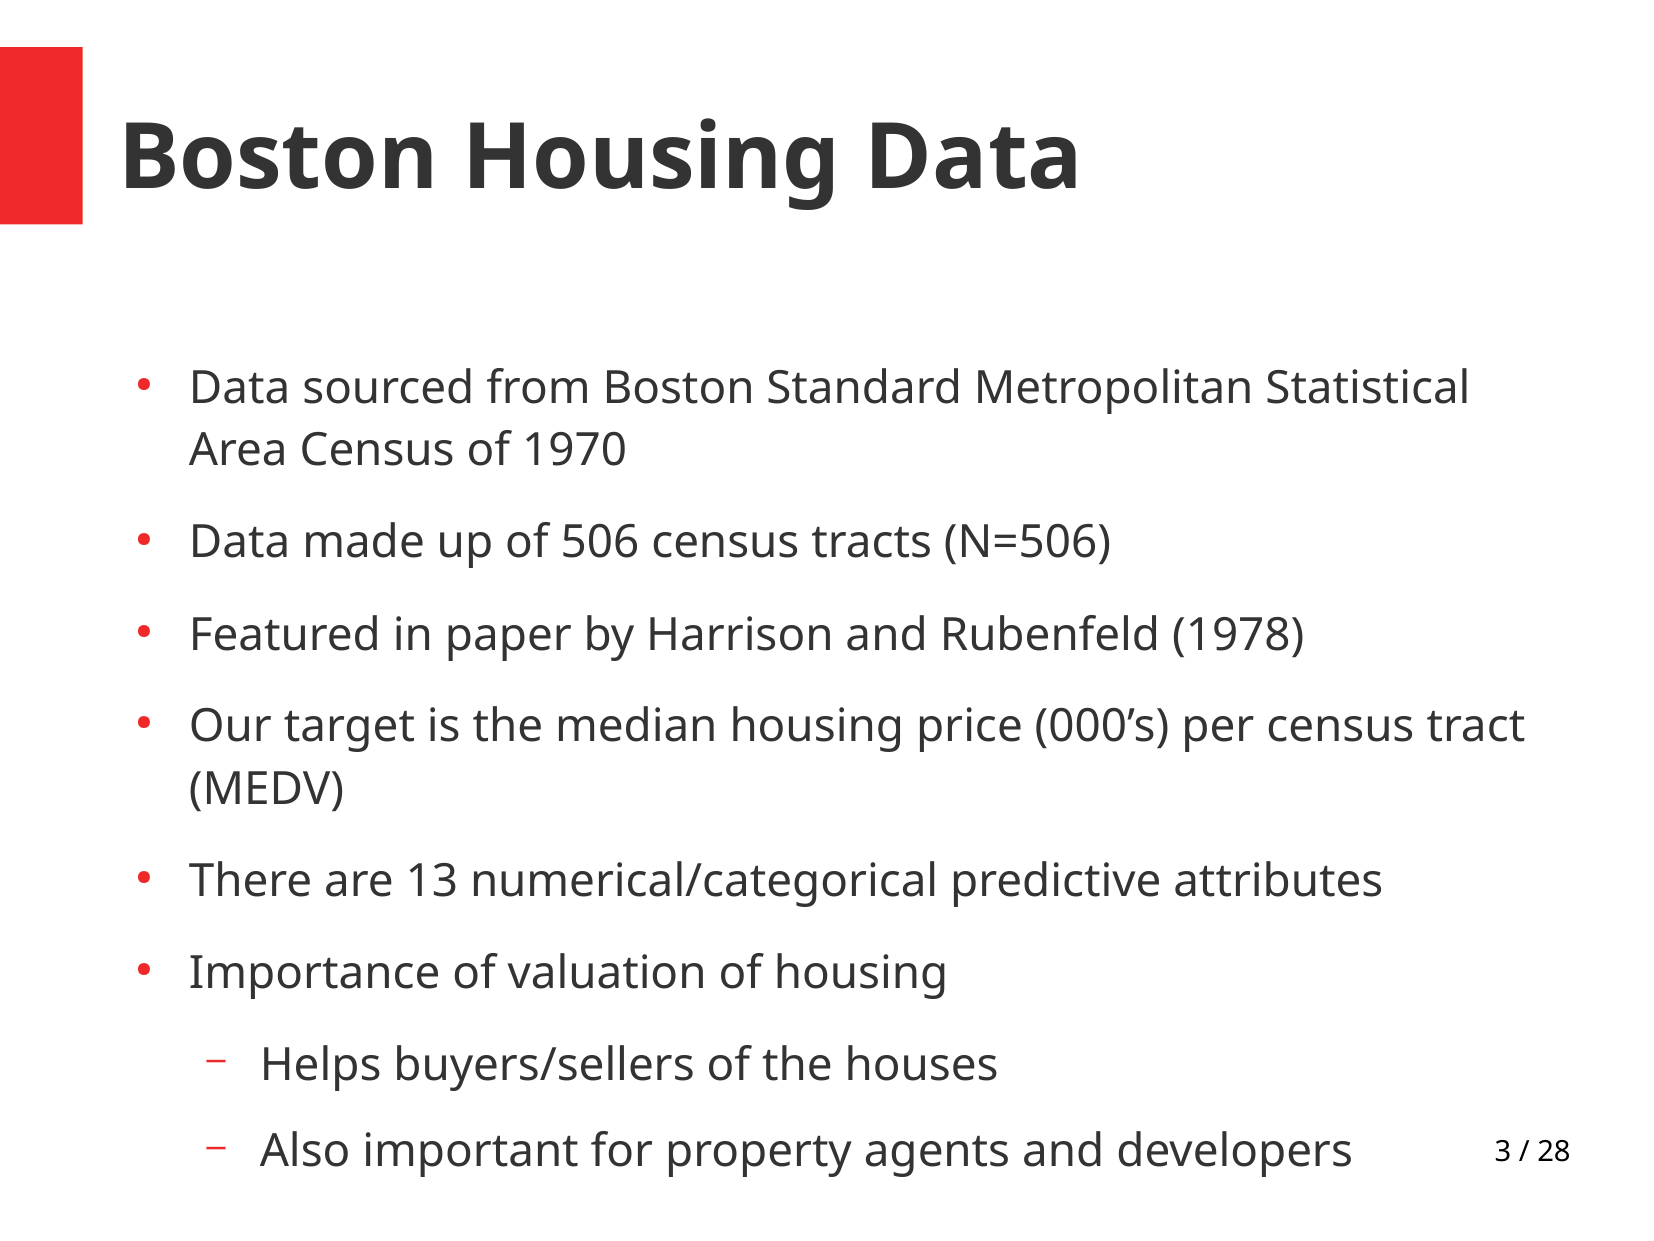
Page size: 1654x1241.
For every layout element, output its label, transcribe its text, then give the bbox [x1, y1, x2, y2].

list Data sourced from Boston Standard Metropolitan Statistical Area Census of 1970 Data made up of 506 census tracts (N=506) Featured in paper by Harrison and Rubenfeld (1978) Our target is the median housing price (000’s) per census tract (MEDV) There are 13 numerical/categorical predictive attributes Importance of valuation of housing Helps buyers/sellers of the houses Also important for property agents and developers [118, 354, 1536, 1074]
title Boston Housing Data [118, 49, 1571, 257]
